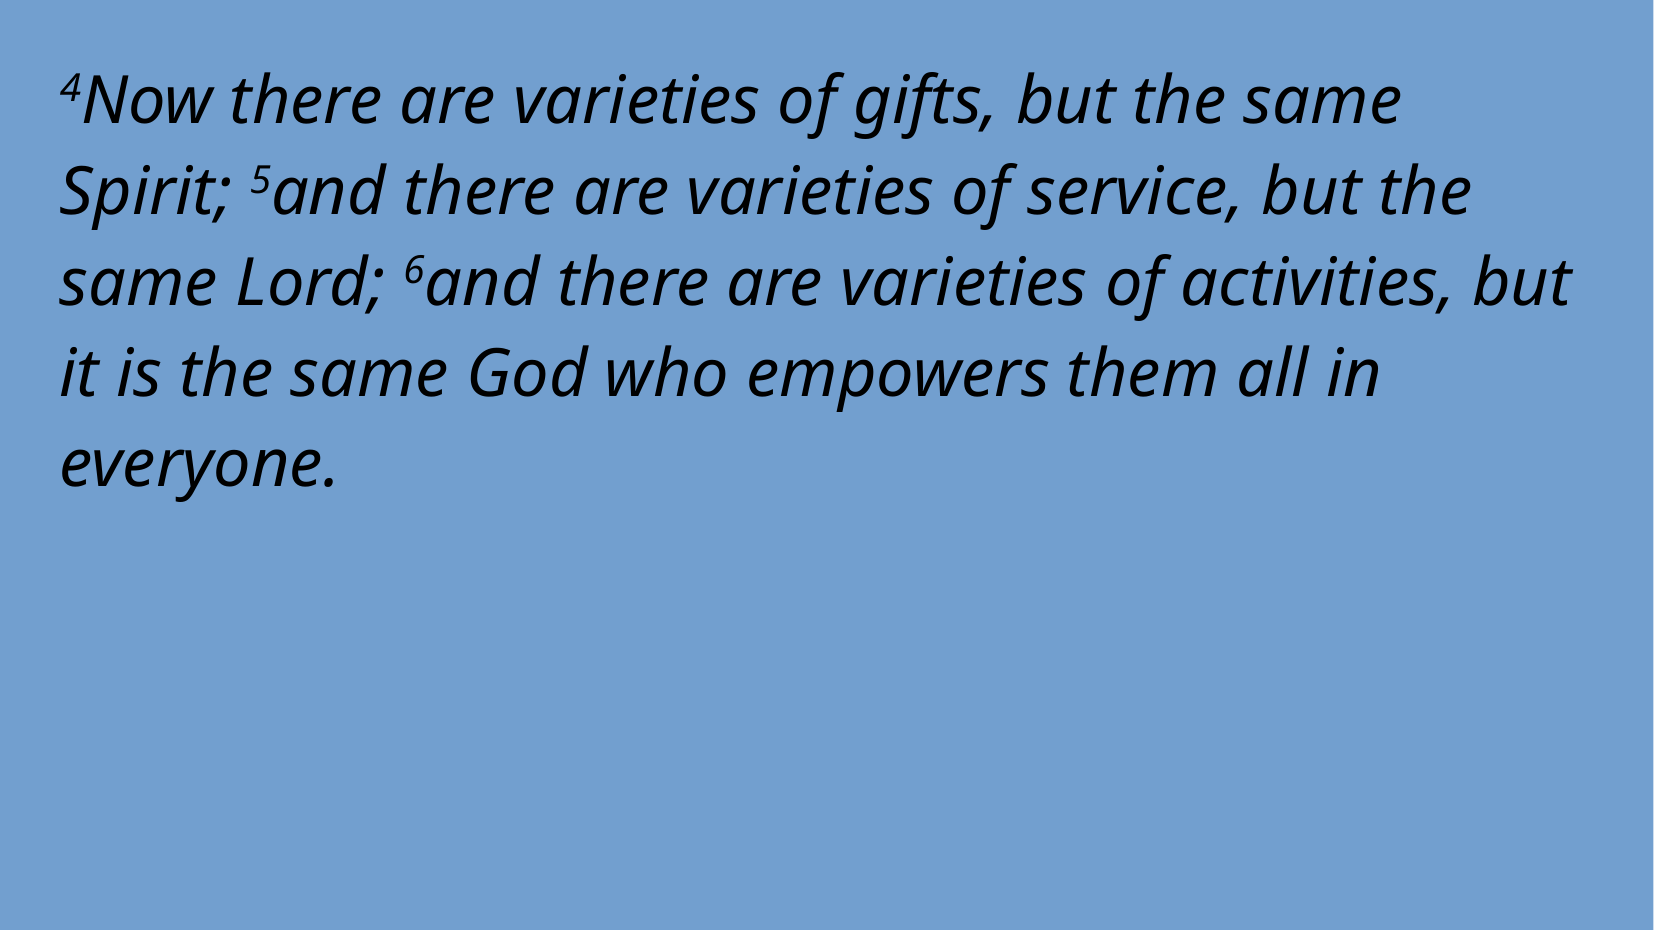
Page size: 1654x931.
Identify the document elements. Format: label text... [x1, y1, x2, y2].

text_box 4Now there are varieties of gifts, but the same Spirit; 5and there are varieties of service, but the same Lord; 6and there are varieties of activities, but it is the same God who empowers them all in everyone. [45, 45, 1606, 504]
